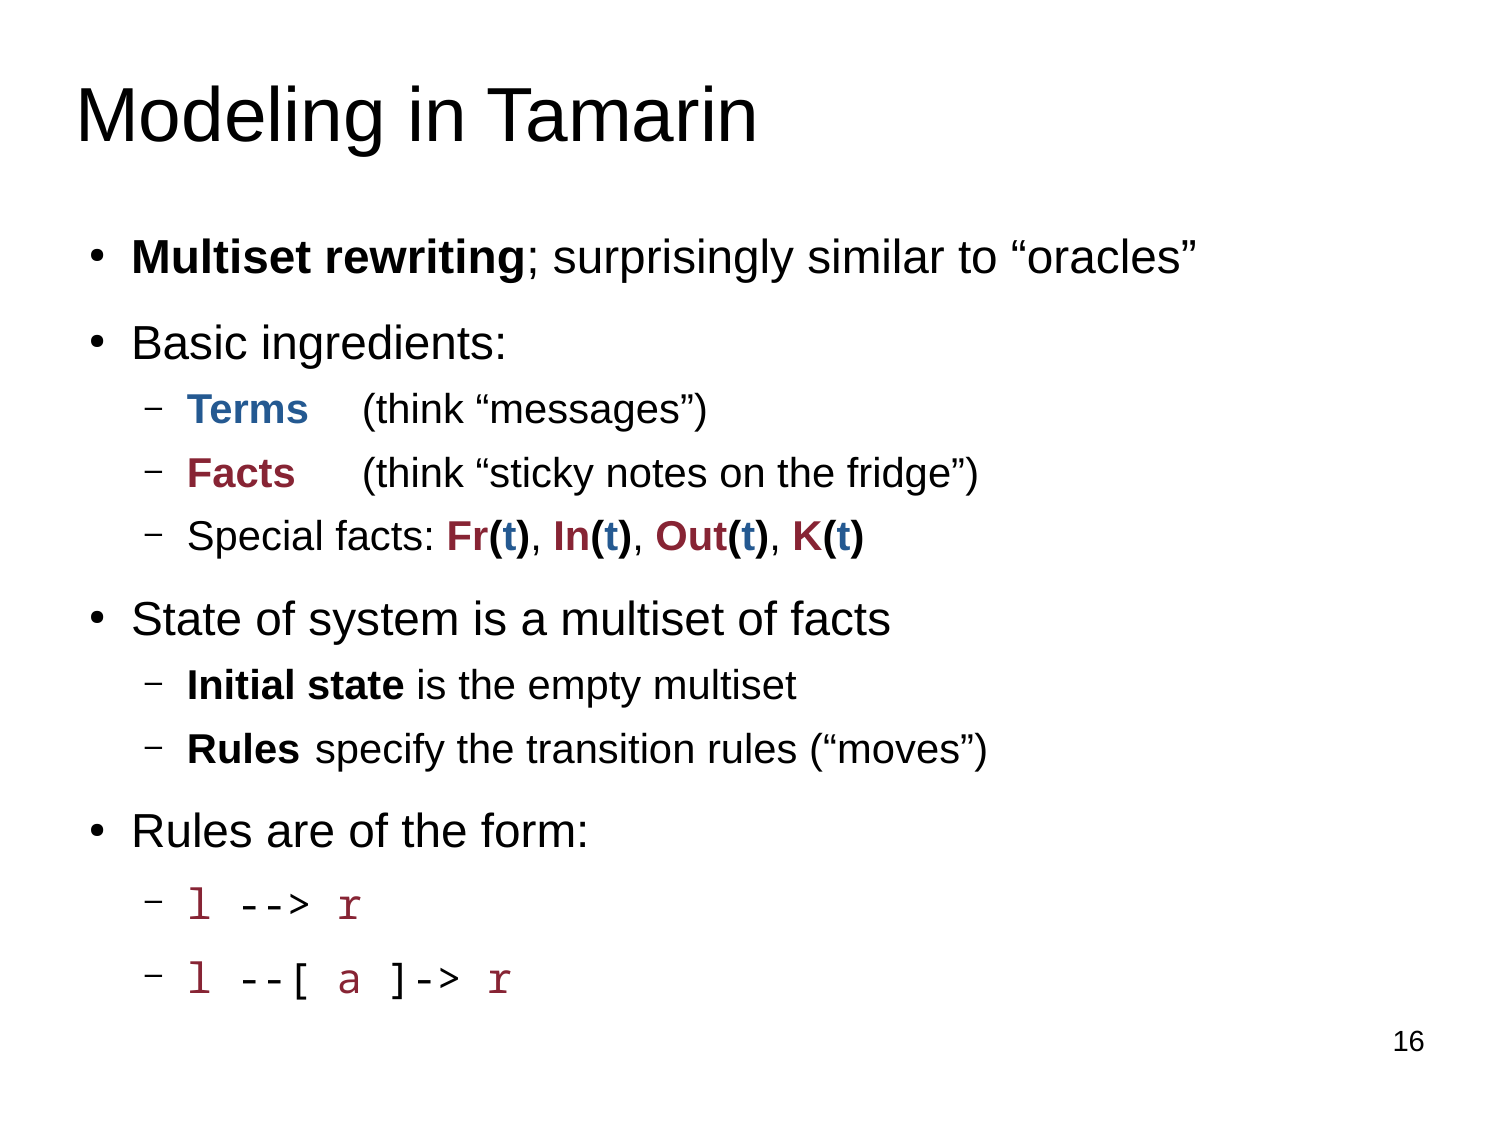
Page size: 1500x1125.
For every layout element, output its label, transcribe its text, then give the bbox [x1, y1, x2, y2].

list Multiset rewriting; surprisingly similar to “oracles” Basic ingredients: Terms (think “messages”) Facts (think “sticky notes on the fridge”) Special facts: Fr(t), In(t), Out(t), K(t) State of system is a multiset of facts Initial state is the empty multiset Rules specify the transition rules (“moves”) Rules are of the form: l --> r l --[ a ]-> r [75, 230, 1425, 1014]
title Modeling in Tamarin [75, 44, 1425, 185]
